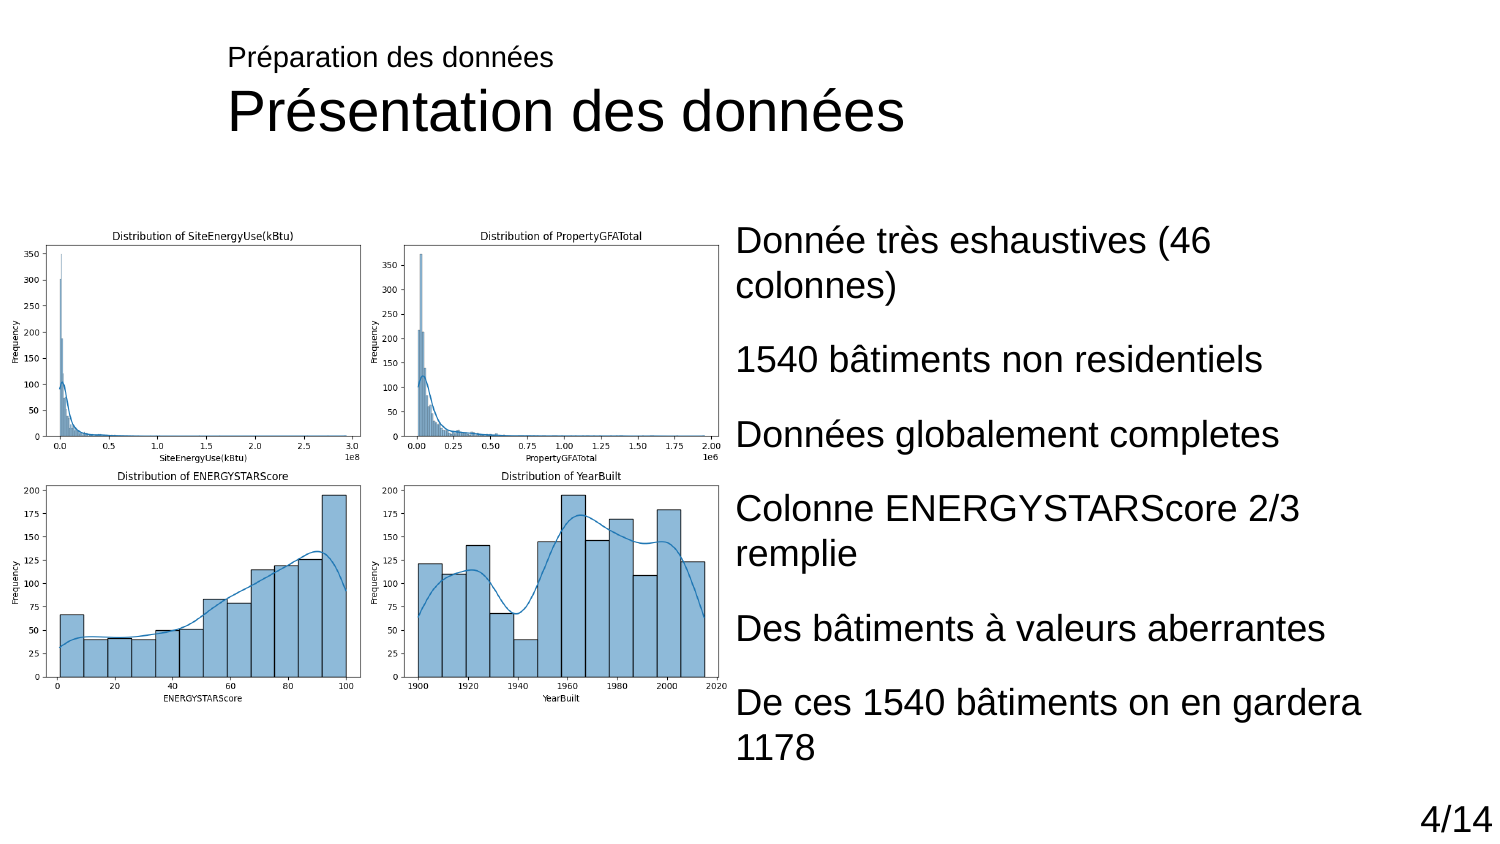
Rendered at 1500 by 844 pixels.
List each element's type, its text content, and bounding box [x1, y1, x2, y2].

title Préparation des données Présentation des données [212, 23, 1368, 174]
text_box 4/14 [1405, 791, 1500, 844]
picture [5, 225, 733, 709]
list Donnée très eshaustives (46 colonnes) 1540 bâtiments non residentiels Données globalement completes Colonne ENERGYSTARScore 2/3 remplie Des bâtiments à valeurs aberrantes De ces 1540 bâtiments on en gardera 1178 [649, 200, 1380, 735]
